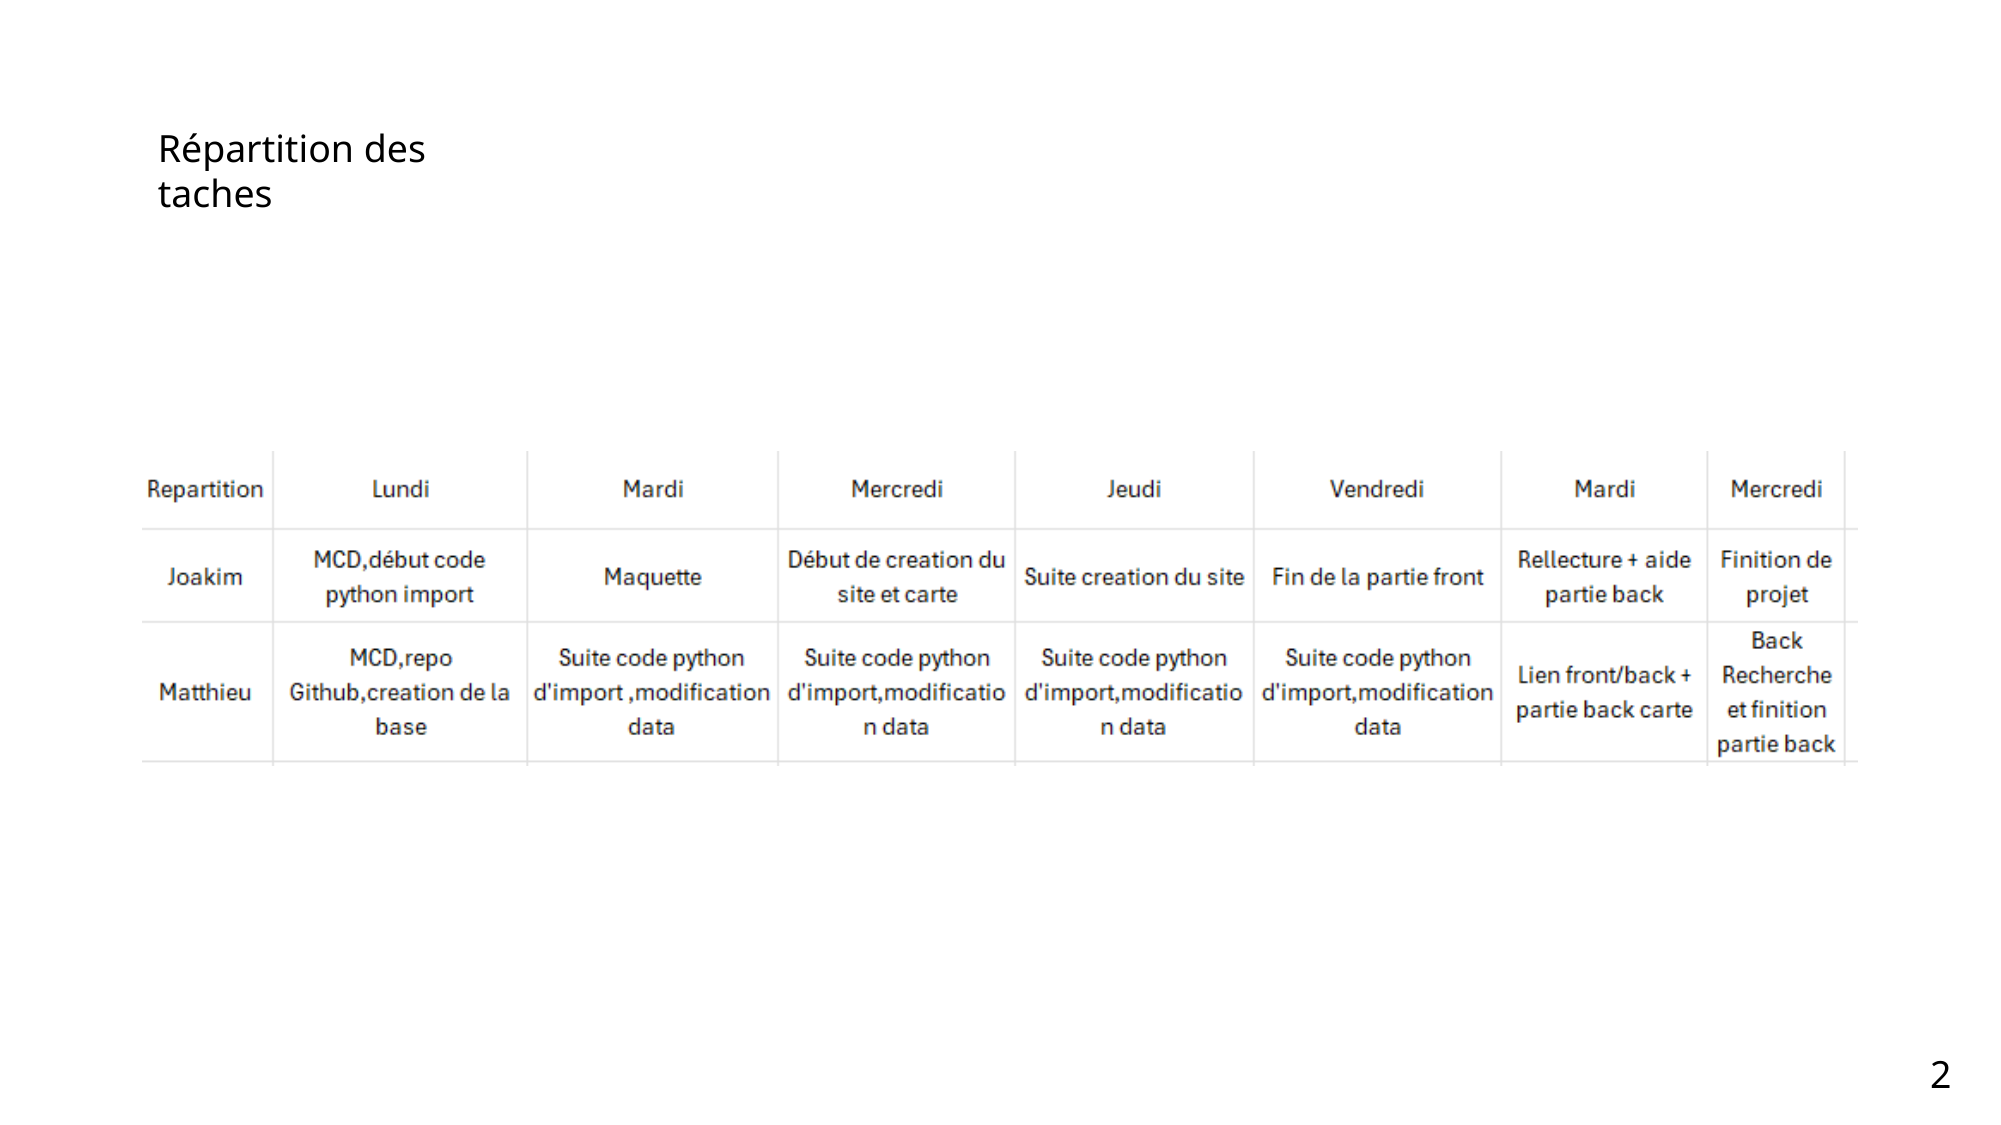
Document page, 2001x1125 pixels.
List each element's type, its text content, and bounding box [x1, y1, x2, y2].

picture [142, 451, 1858, 766]
text_box Répartition des taches [142, 116, 539, 178]
text_box 2 [1915, 1043, 2000, 1105]
